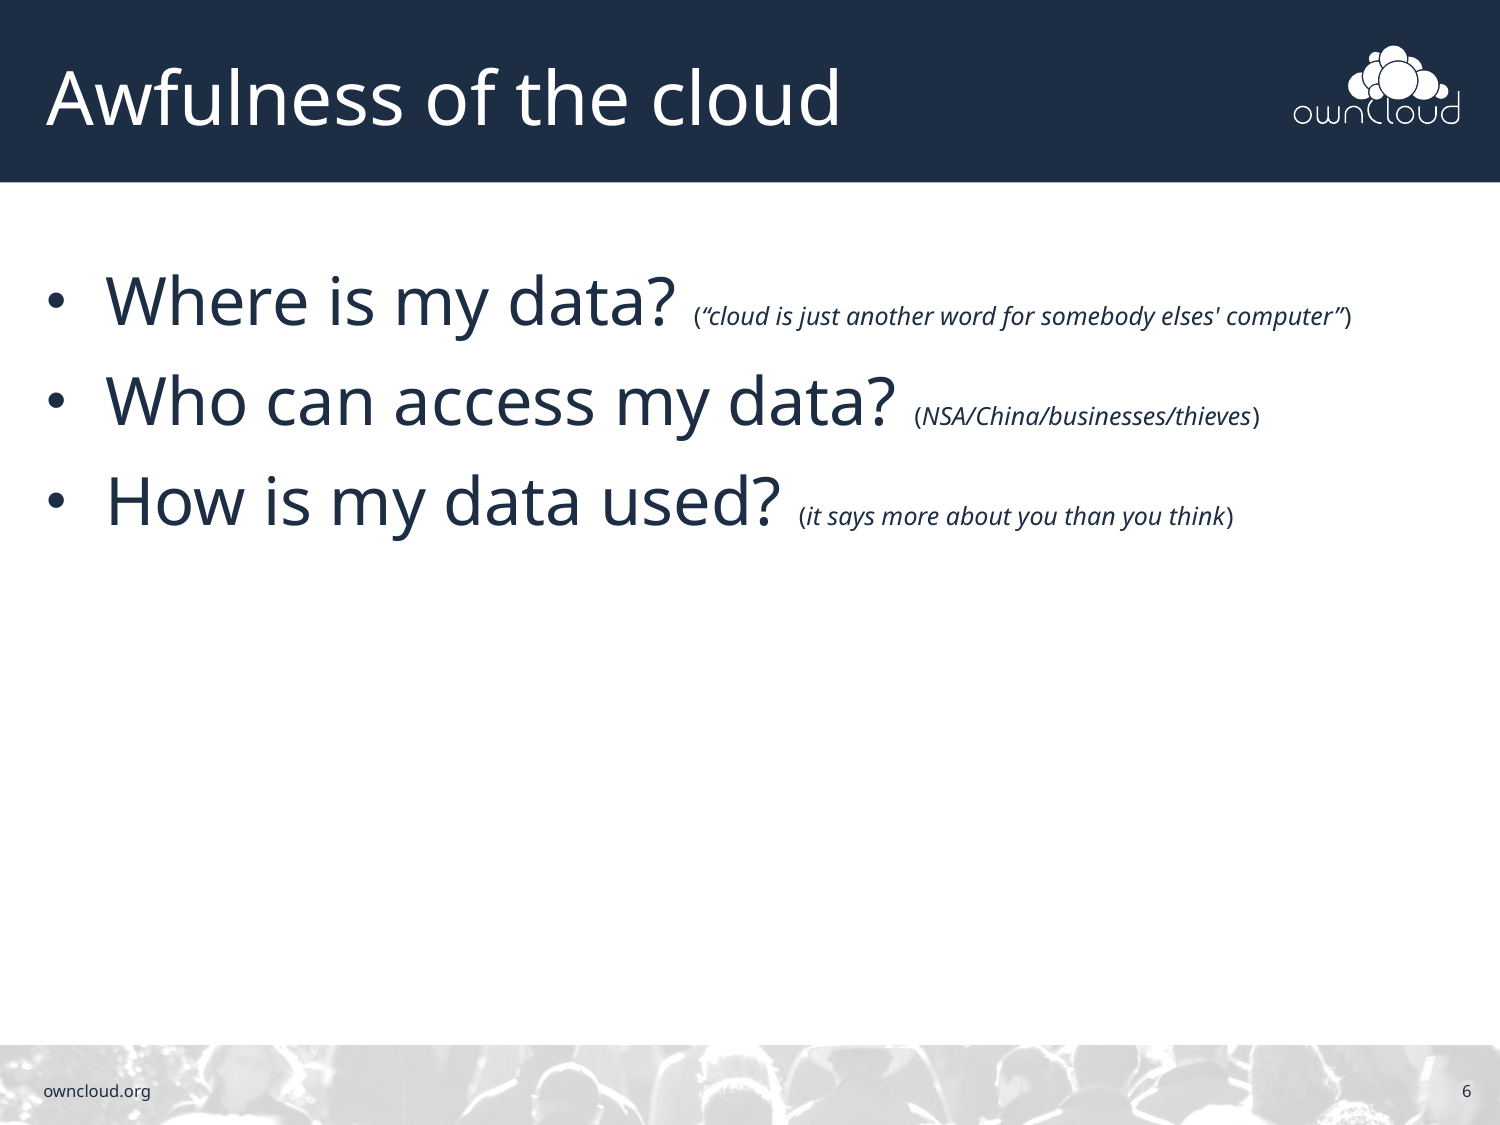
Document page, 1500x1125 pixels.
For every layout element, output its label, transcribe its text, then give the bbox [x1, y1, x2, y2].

picture [0, 1045, 1500, 1125]
title Awfulness of the cloud [46, 5, 1258, 187]
list Where is my data? (“cloud is just another word for somebody elses' computer”) Who can access my data? (NSA/China/businesses/thieves) How is my data used? (it says more about you than you think) [46, 254, 1465, 1026]
